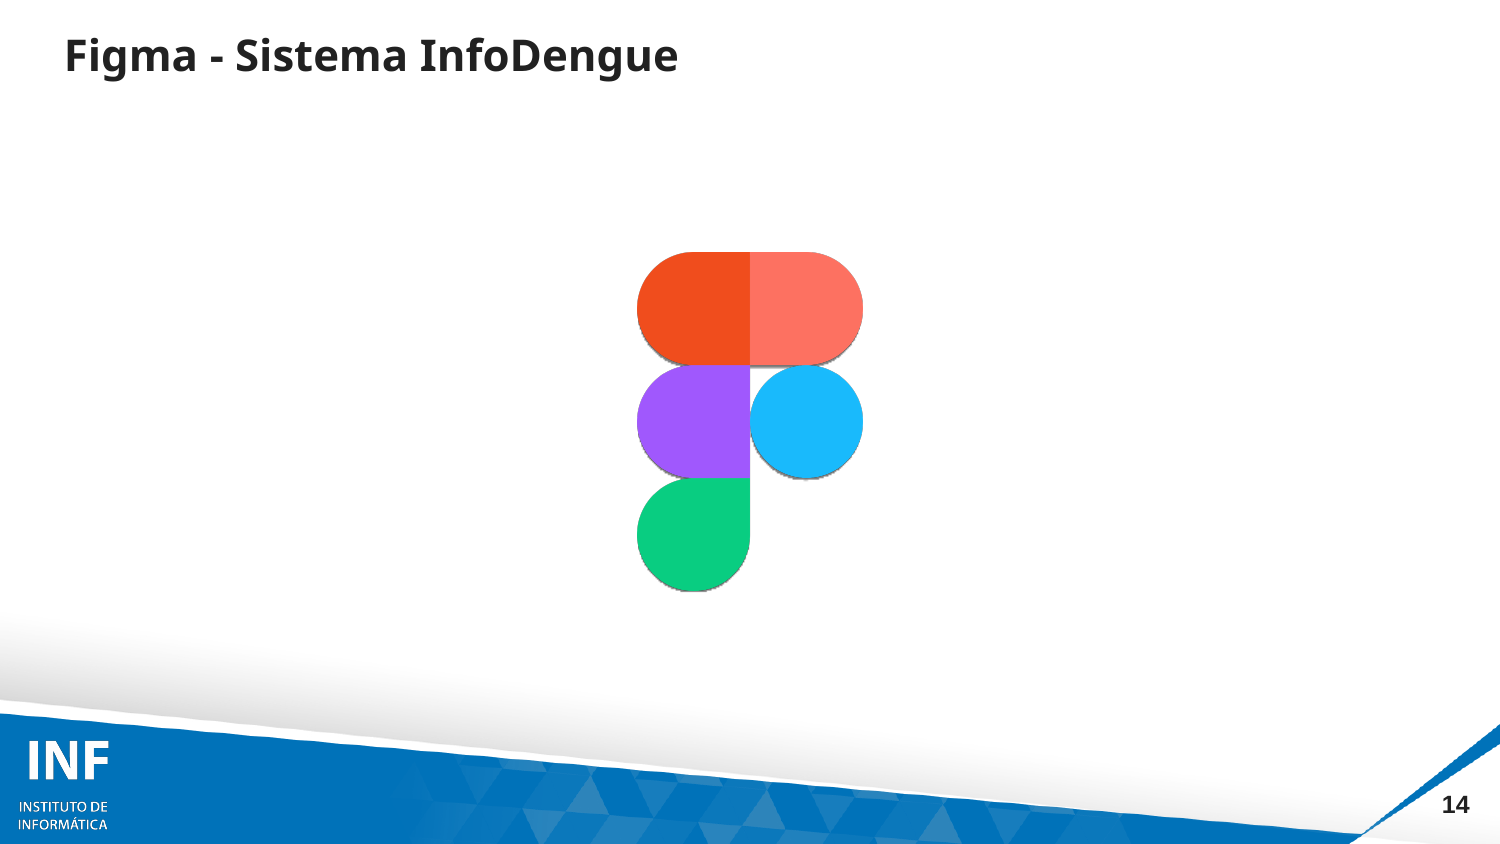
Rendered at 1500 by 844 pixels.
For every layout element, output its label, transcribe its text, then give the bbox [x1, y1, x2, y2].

title Figma - Sistema InfoDengue [48, 12, 1439, 89]
picture [0, 0, 1500, 844]
slide_number <number> [1394, 771, 1485, 837]
